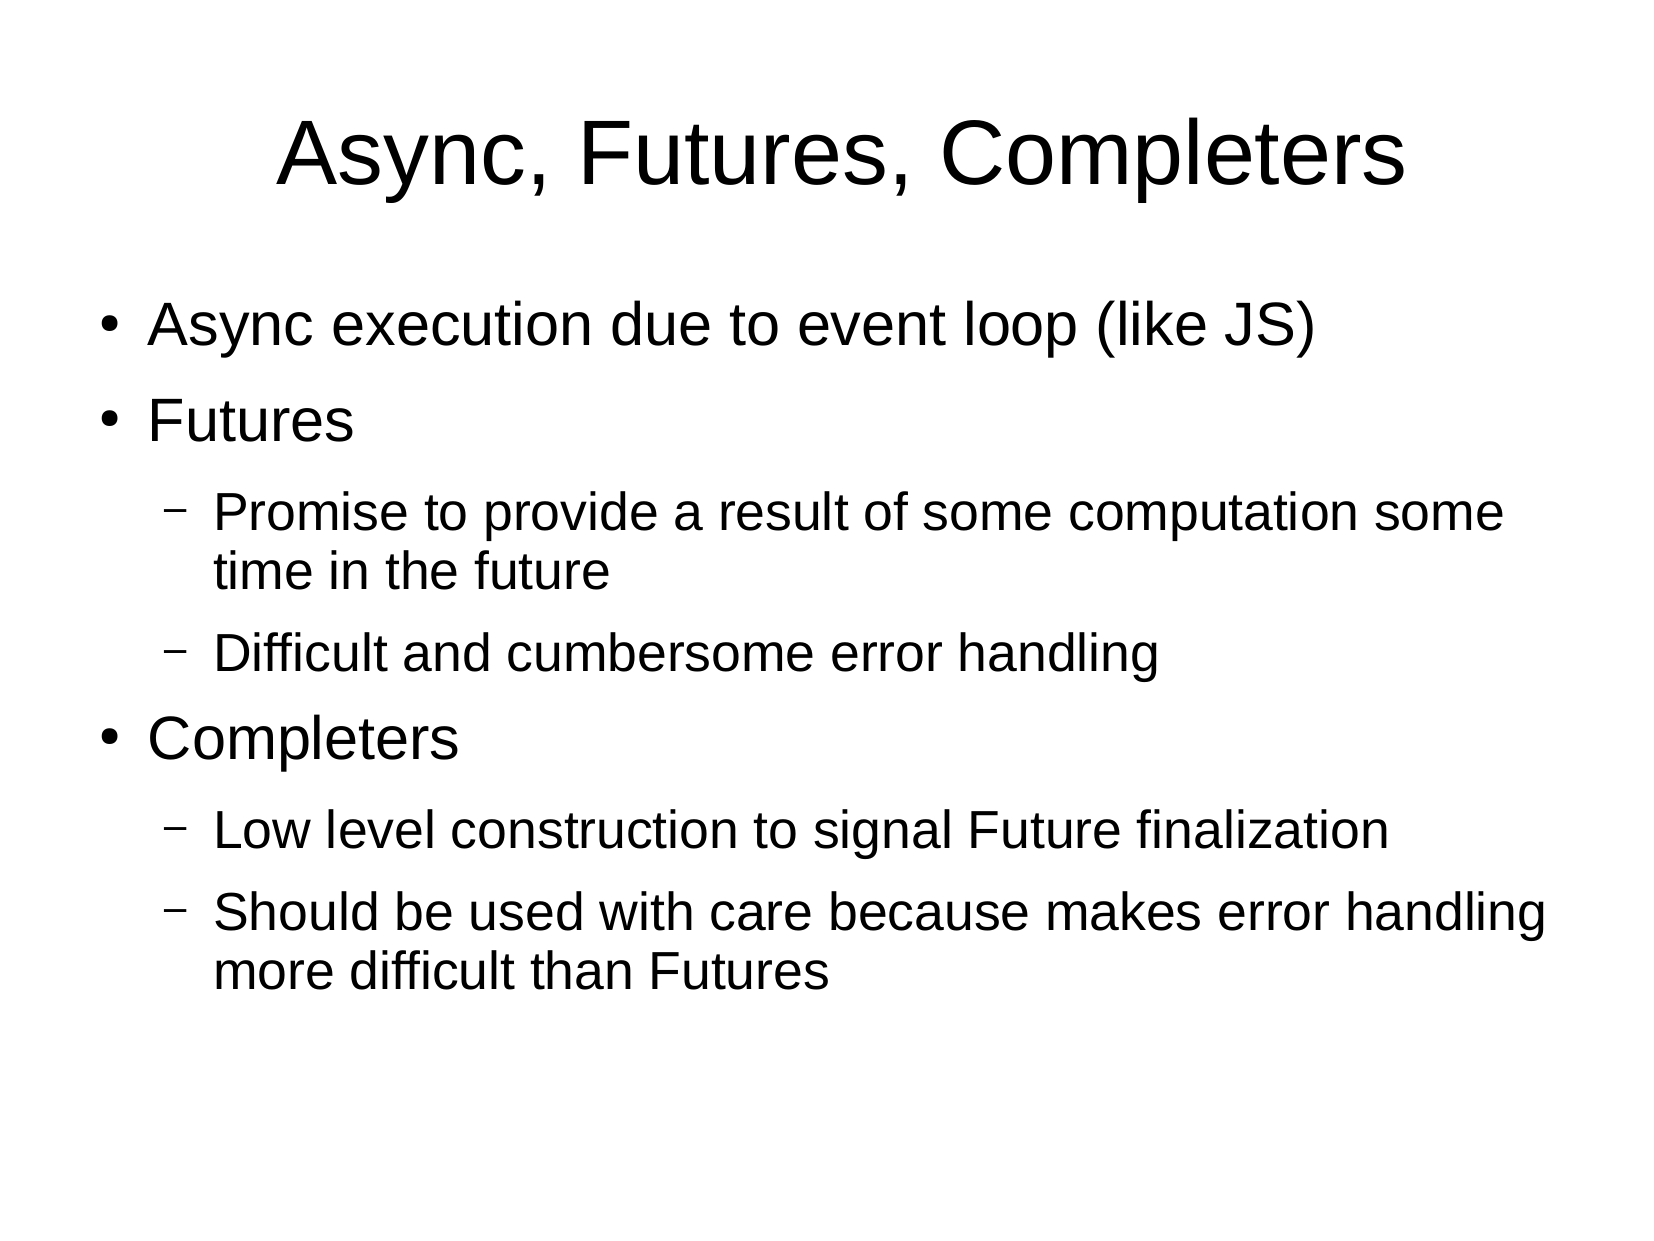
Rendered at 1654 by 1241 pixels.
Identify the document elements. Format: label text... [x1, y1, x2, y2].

list Async execution due to event loop (like JS) Futures Promise to provide a result of some computation some time in the future Difficult and cumbersome error handling Completers Low level construction to signal Future finalization Should be used with care because makes error handling more difficult than Futures [82, 290, 1571, 1010]
title Async, Futures, Completers [82, 49, 1571, 257]
